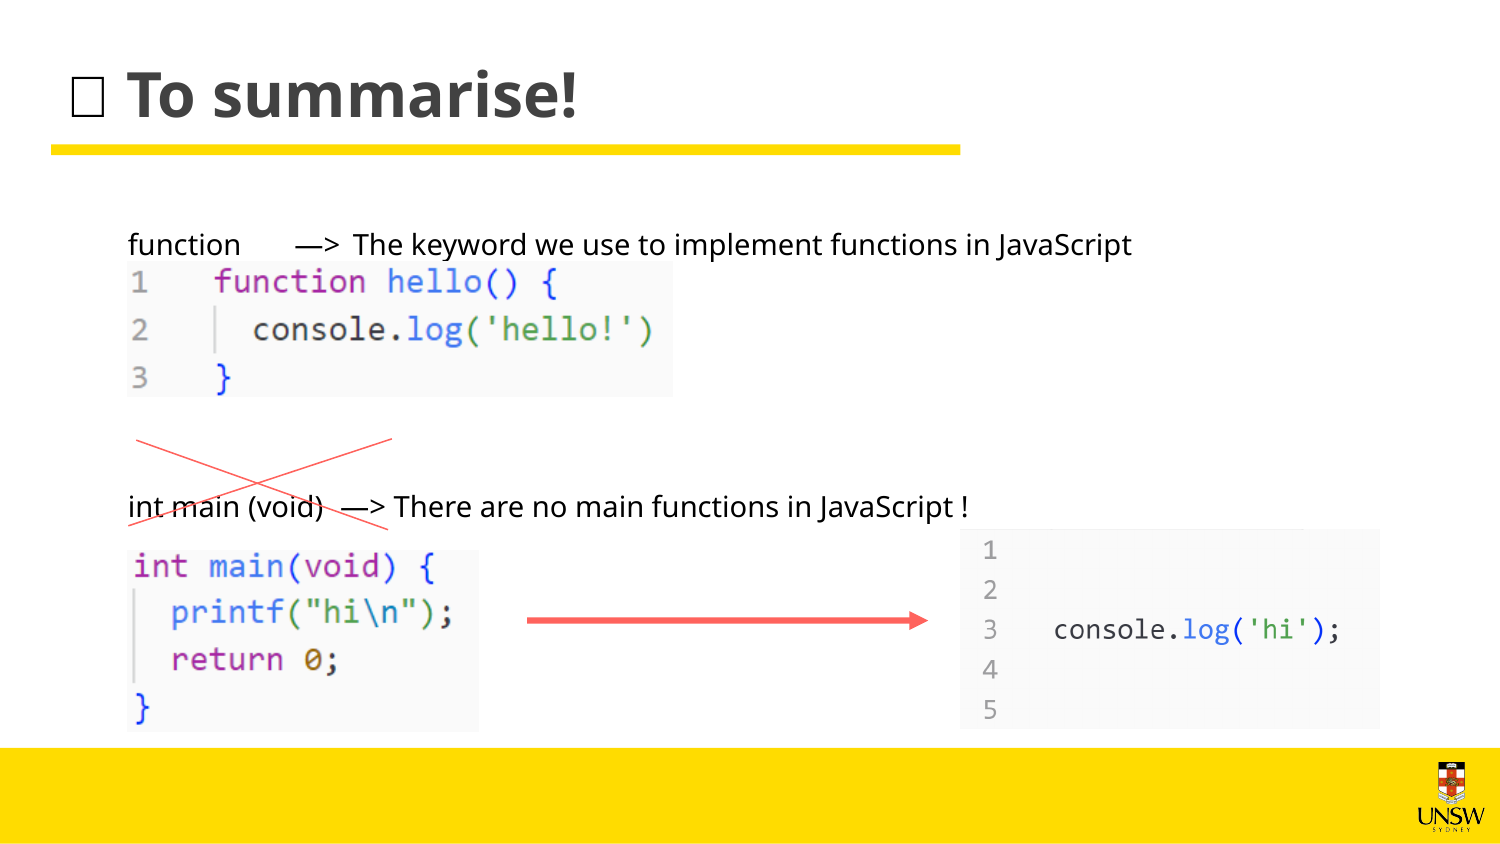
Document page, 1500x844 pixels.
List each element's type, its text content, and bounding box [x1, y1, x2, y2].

text_box [51, 144, 961, 156]
text_box function —> The keyword we use to implement functions in JavaScript int main (void) —> There are no main functions in JavaScript ! [112, 193, 1273, 609]
picture [1418, 762, 1485, 832]
picture [127, 550, 479, 732]
picture [960, 529, 1380, 729]
text_box ✅ To summarise! [51, 24, 1449, 145]
picture [127, 261, 673, 397]
